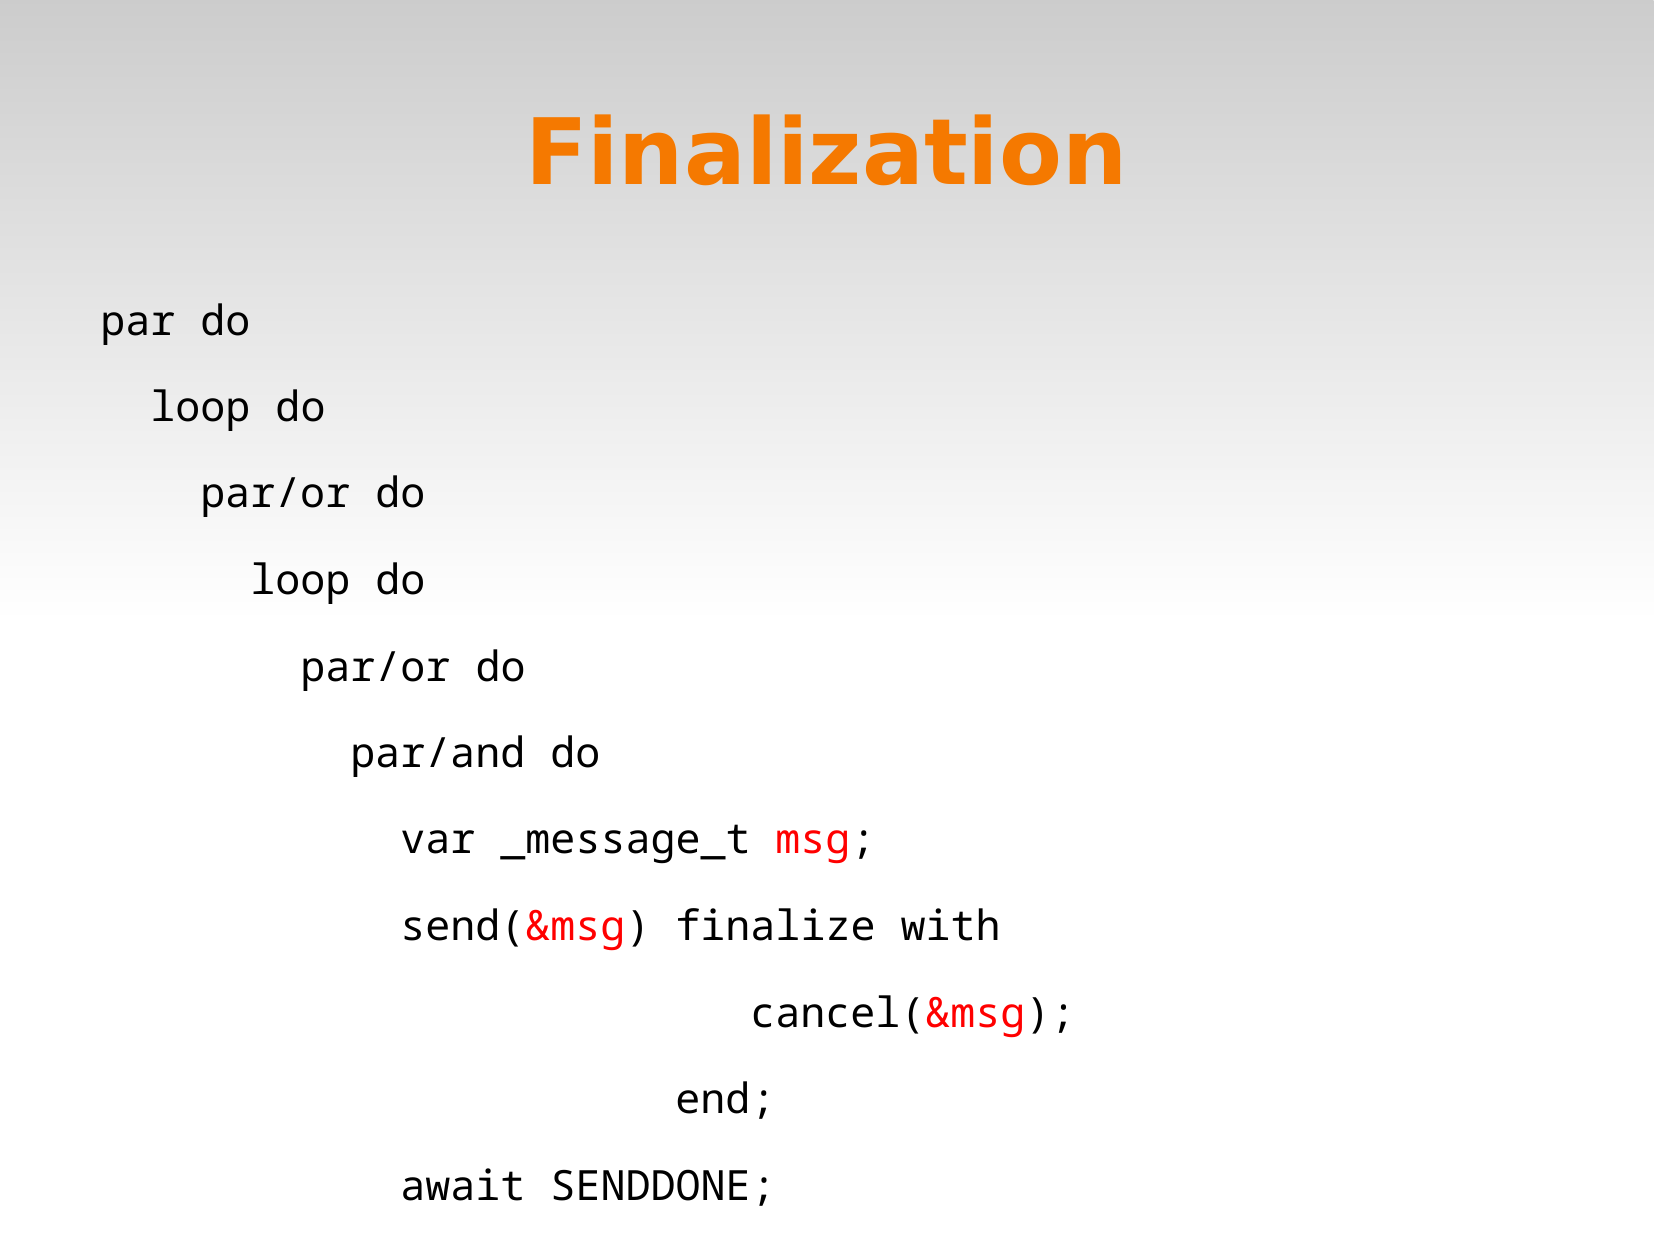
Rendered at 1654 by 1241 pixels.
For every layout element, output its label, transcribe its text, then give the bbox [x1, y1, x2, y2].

list par do loop do par/or do loop do par/or do par/and do var _message_t msg; send(&msg) finalize with cancel(&msg); end; await SENDDONE; end [82, 290, 1571, 1198]
title Finalization [82, 49, 1571, 257]
